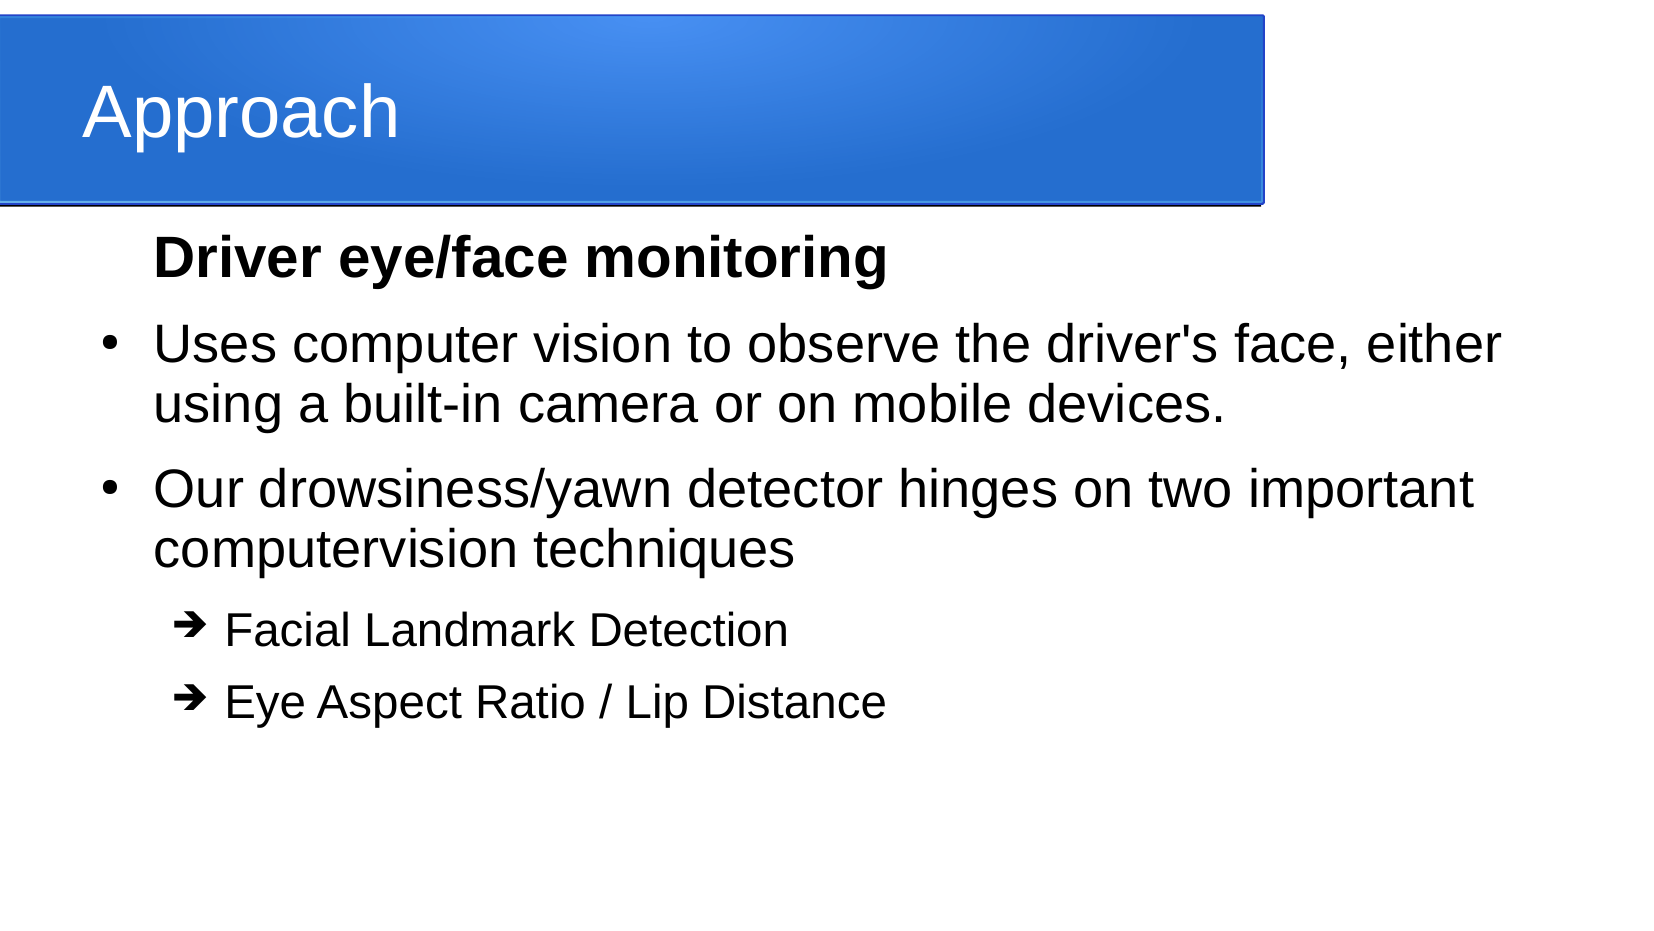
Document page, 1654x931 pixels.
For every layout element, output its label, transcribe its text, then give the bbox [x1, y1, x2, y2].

list Driver eye/face monitoring Uses computer vision to observe the driver's face, either using a built-in camera or on mobile devices. Our drowsiness/yawn detector hinges on two important computervision techniques Facial Landmark Detection Eye Aspect Ratio / Lip Distance [82, 224, 1571, 764]
title Approach [82, 35, 1235, 189]
